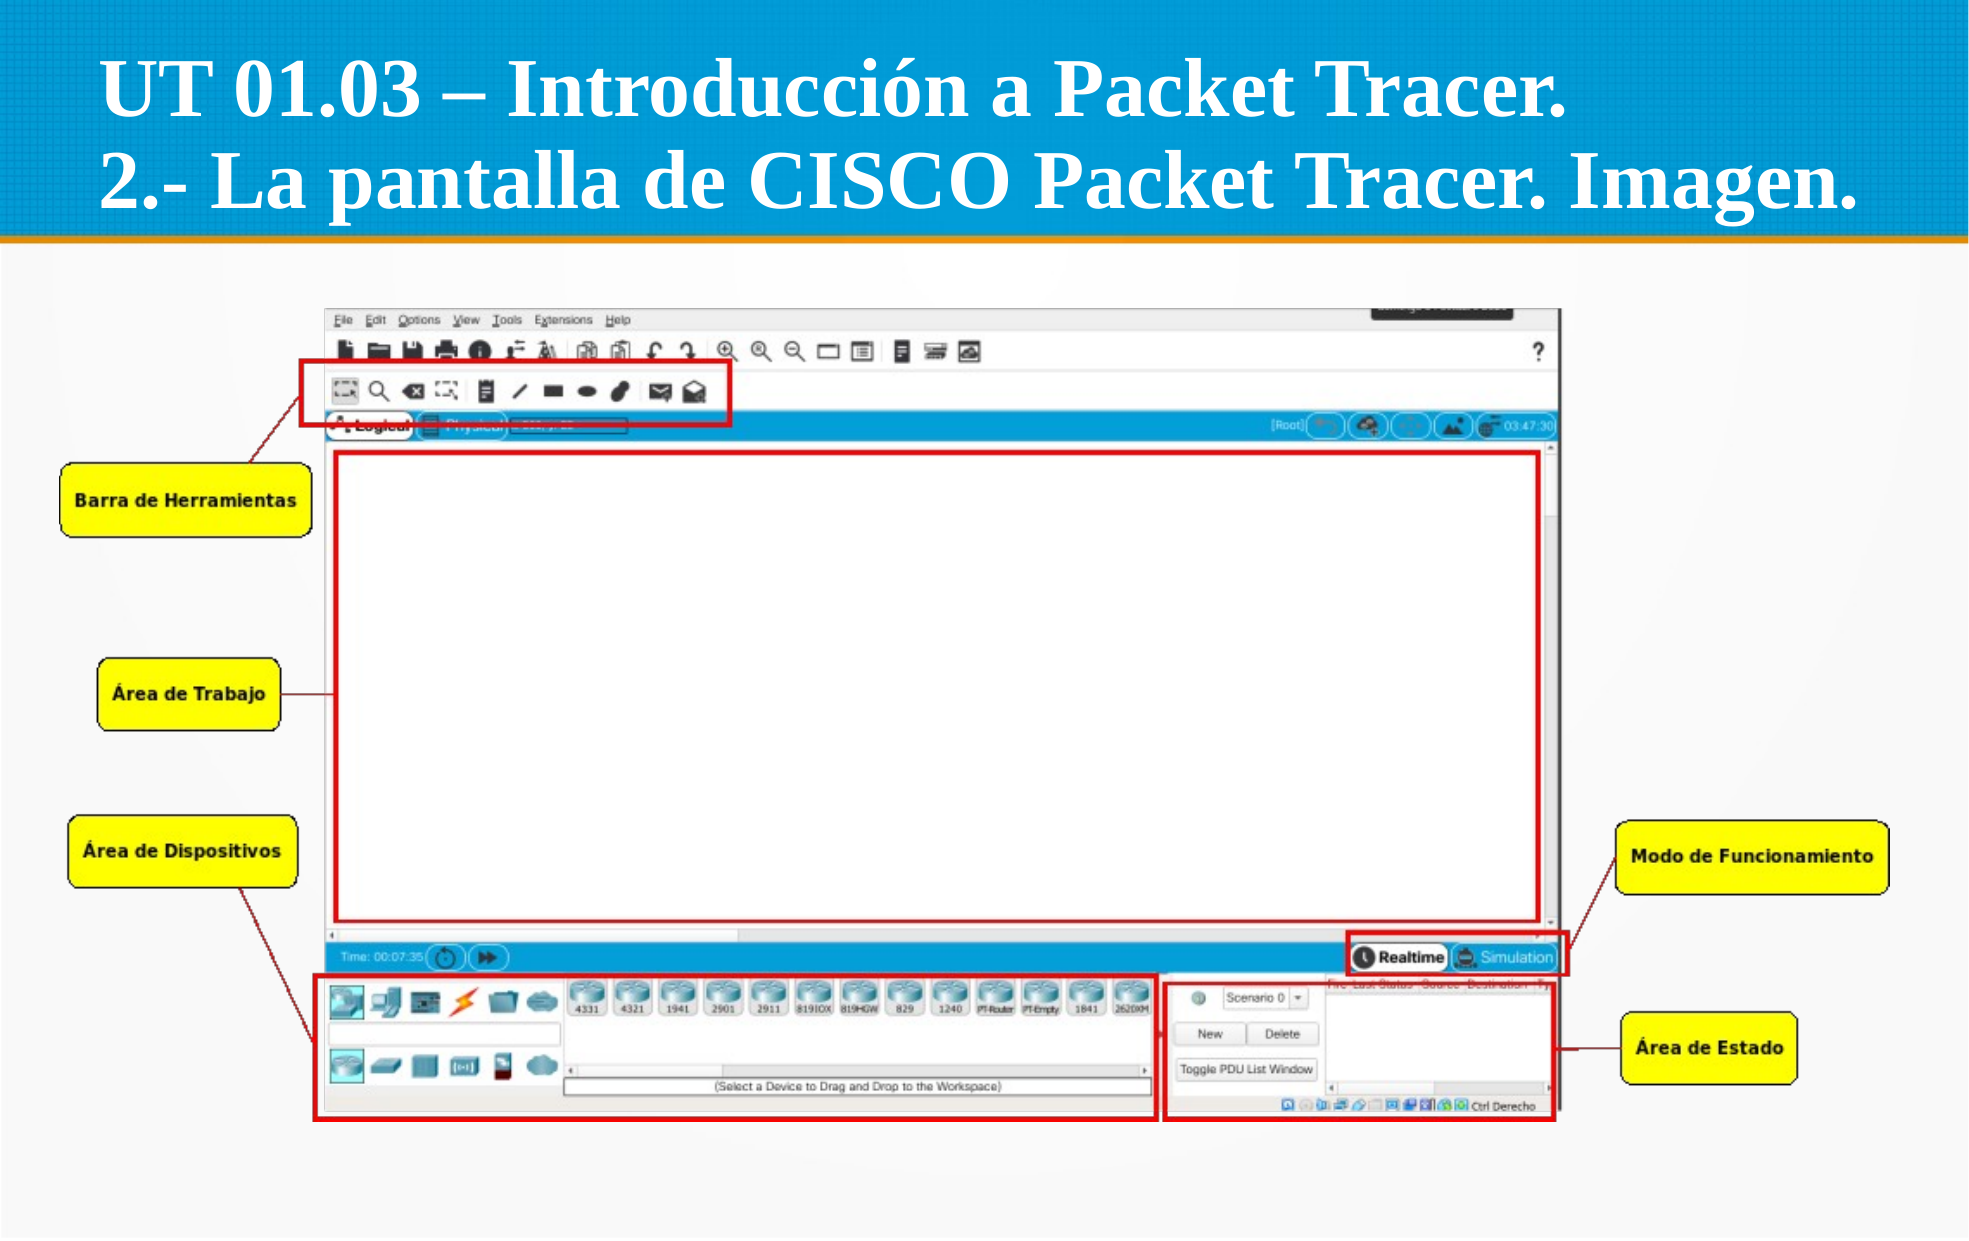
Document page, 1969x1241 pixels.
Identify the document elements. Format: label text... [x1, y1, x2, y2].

picture [0, 233, 1969, 1241]
title UT 01.03 – Introducción a Packet Tracer. 2.- La pantalla de CISCO Packet Tracer. Imagen. [98, 19, 1870, 227]
